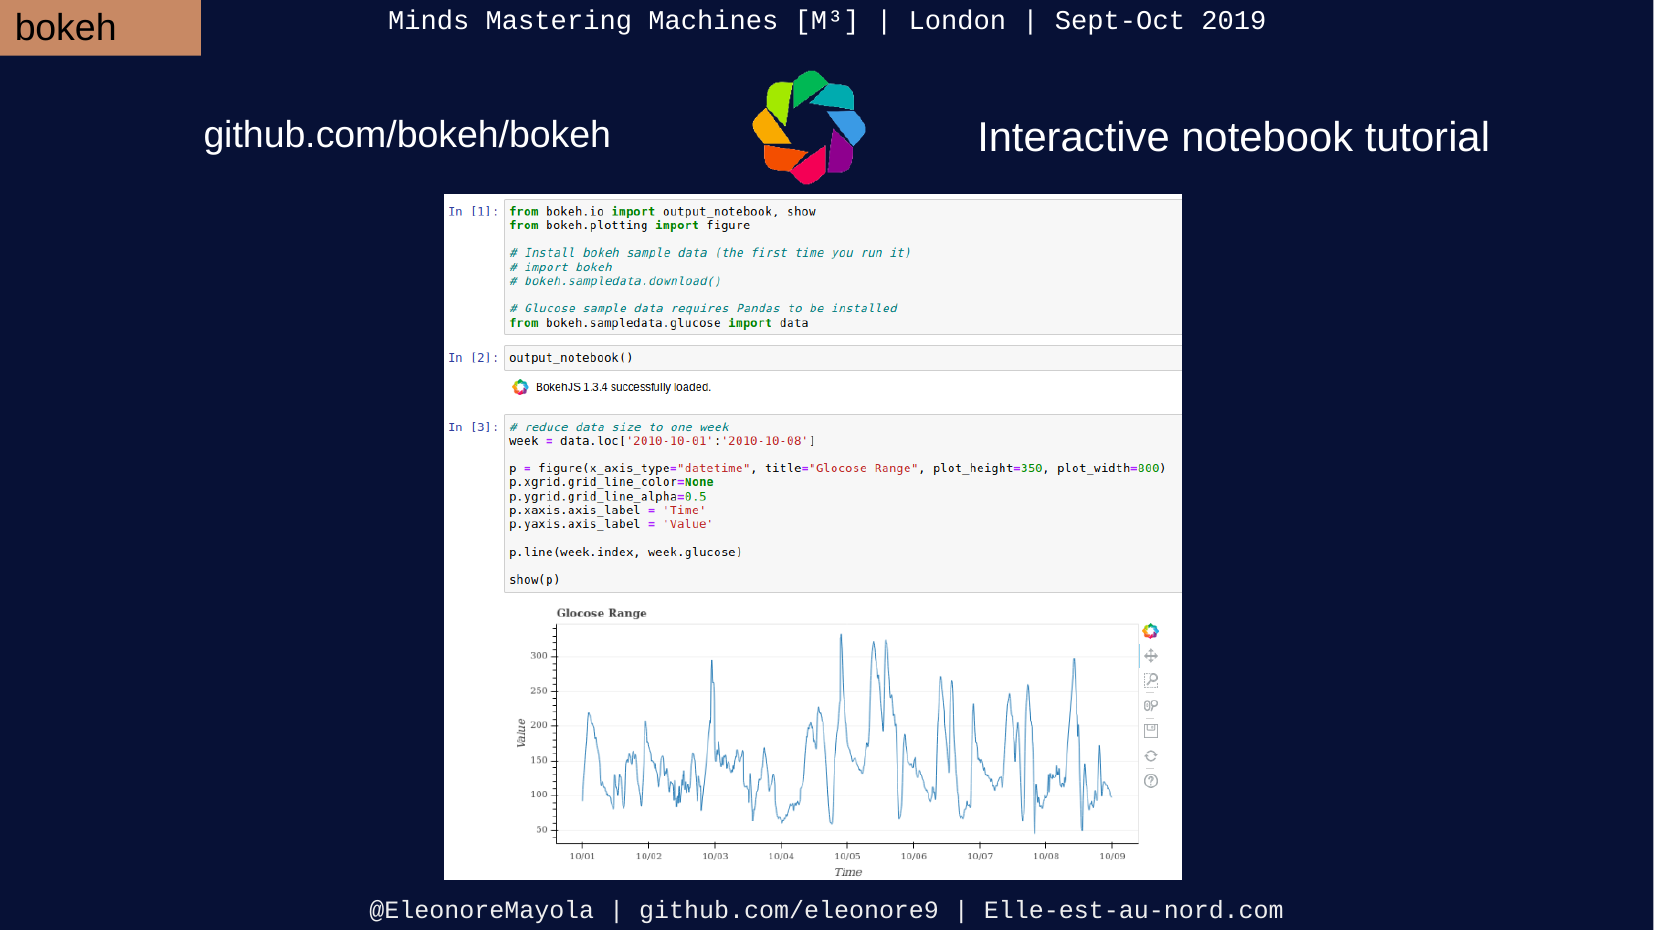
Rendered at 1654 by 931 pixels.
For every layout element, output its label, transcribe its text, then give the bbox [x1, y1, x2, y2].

text_box Interactive notebook tutorial [962, 106, 1536, 175]
text_box bokeh [0, 0, 201, 56]
text_box Minds Mastering Machines [M³] | London | Sept-Oct 2019 [265, 0, 1388, 60]
text_box @EleonoreMayola | github.com/eleonore9 | Elle-est-au-nord.com [295, 862, 1359, 931]
text_box github.com/bokeh/bokeh [188, 106, 626, 164]
picture [444, 65, 1182, 880]
